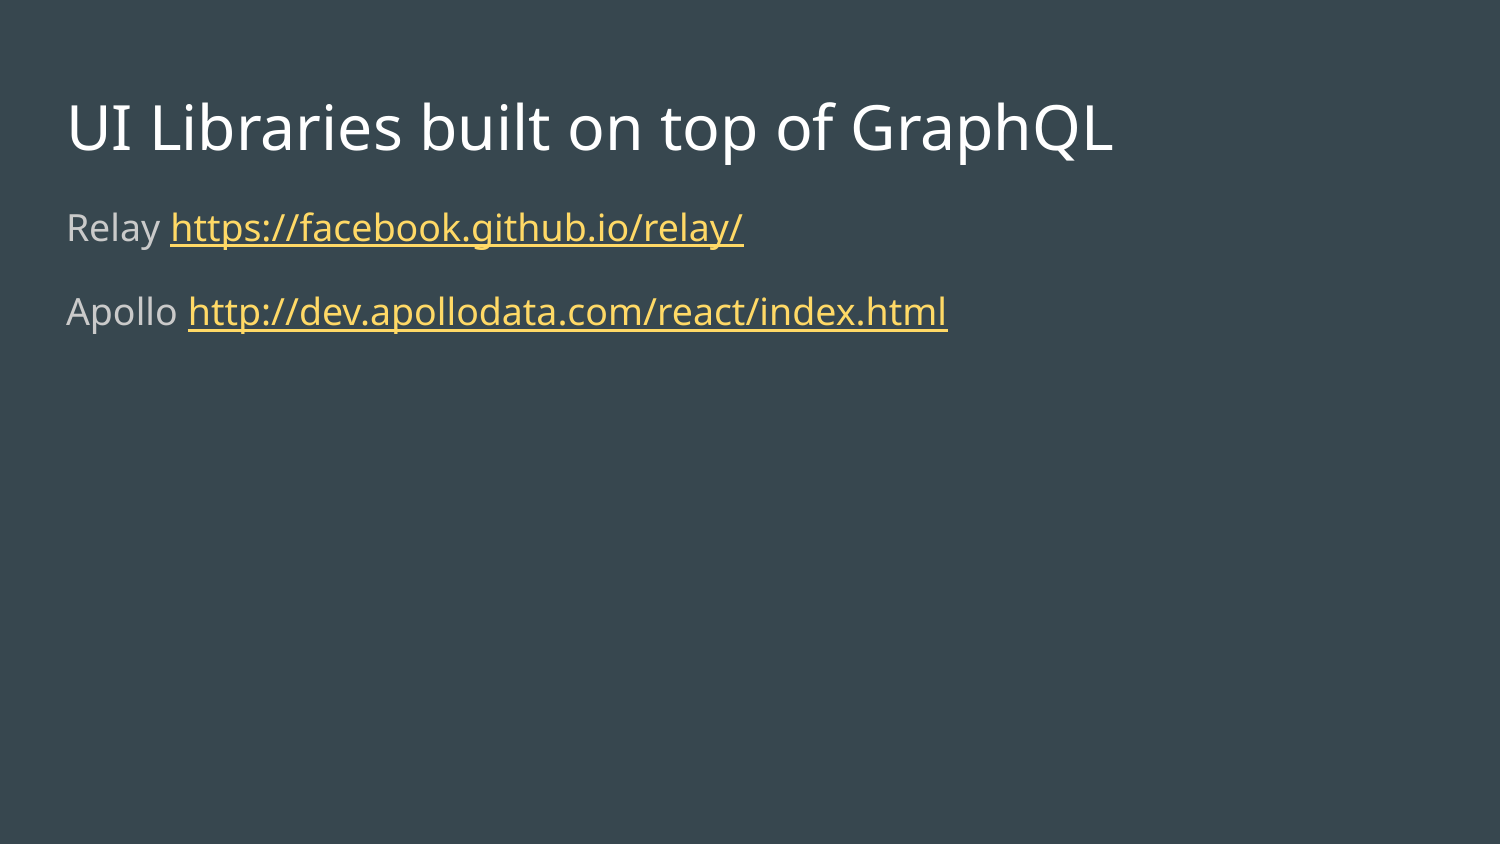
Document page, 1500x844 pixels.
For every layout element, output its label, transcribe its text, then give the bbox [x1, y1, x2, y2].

list Relay https://facebook.github.io/relay/ Apollo http://dev.apollodata.com/react/index.html [51, 189, 1449, 750]
title UI Libraries built on top of GraphQL [51, 72, 1449, 167]
